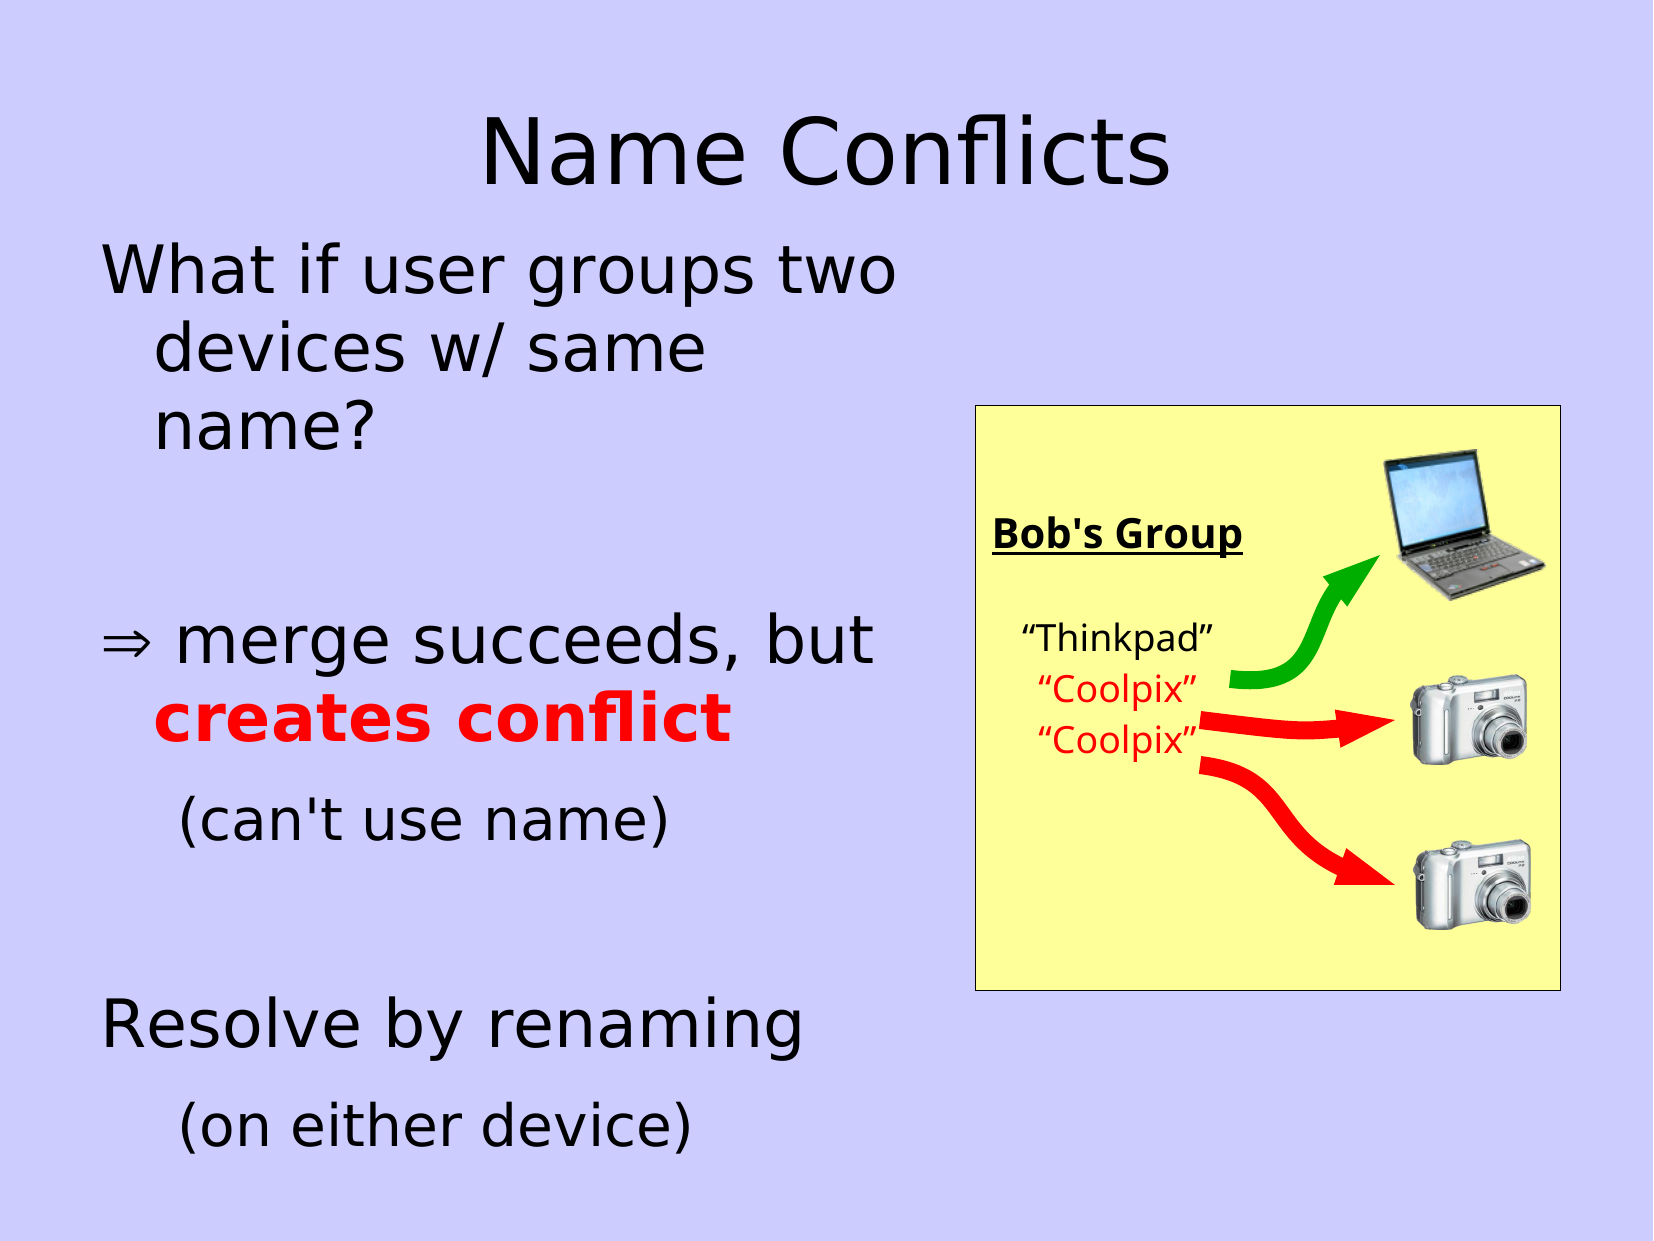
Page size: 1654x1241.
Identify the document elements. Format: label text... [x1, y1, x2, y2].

text_box [975, 405, 1561, 991]
picture [1410, 674, 1527, 766]
text_box Bob's Group “Thinkpad” “Coolpix” “Coolpix” [975, 496, 1261, 796]
picture [1383, 449, 1546, 602]
list What if user groups two devices w/ same name? ⇒ merge succeeds, but creates conflict (can't use name) Resolve by renaming (on either device) [82, 231, 916, 1167]
title Name Conflicts [82, 49, 1571, 257]
picture [1413, 839, 1531, 931]
